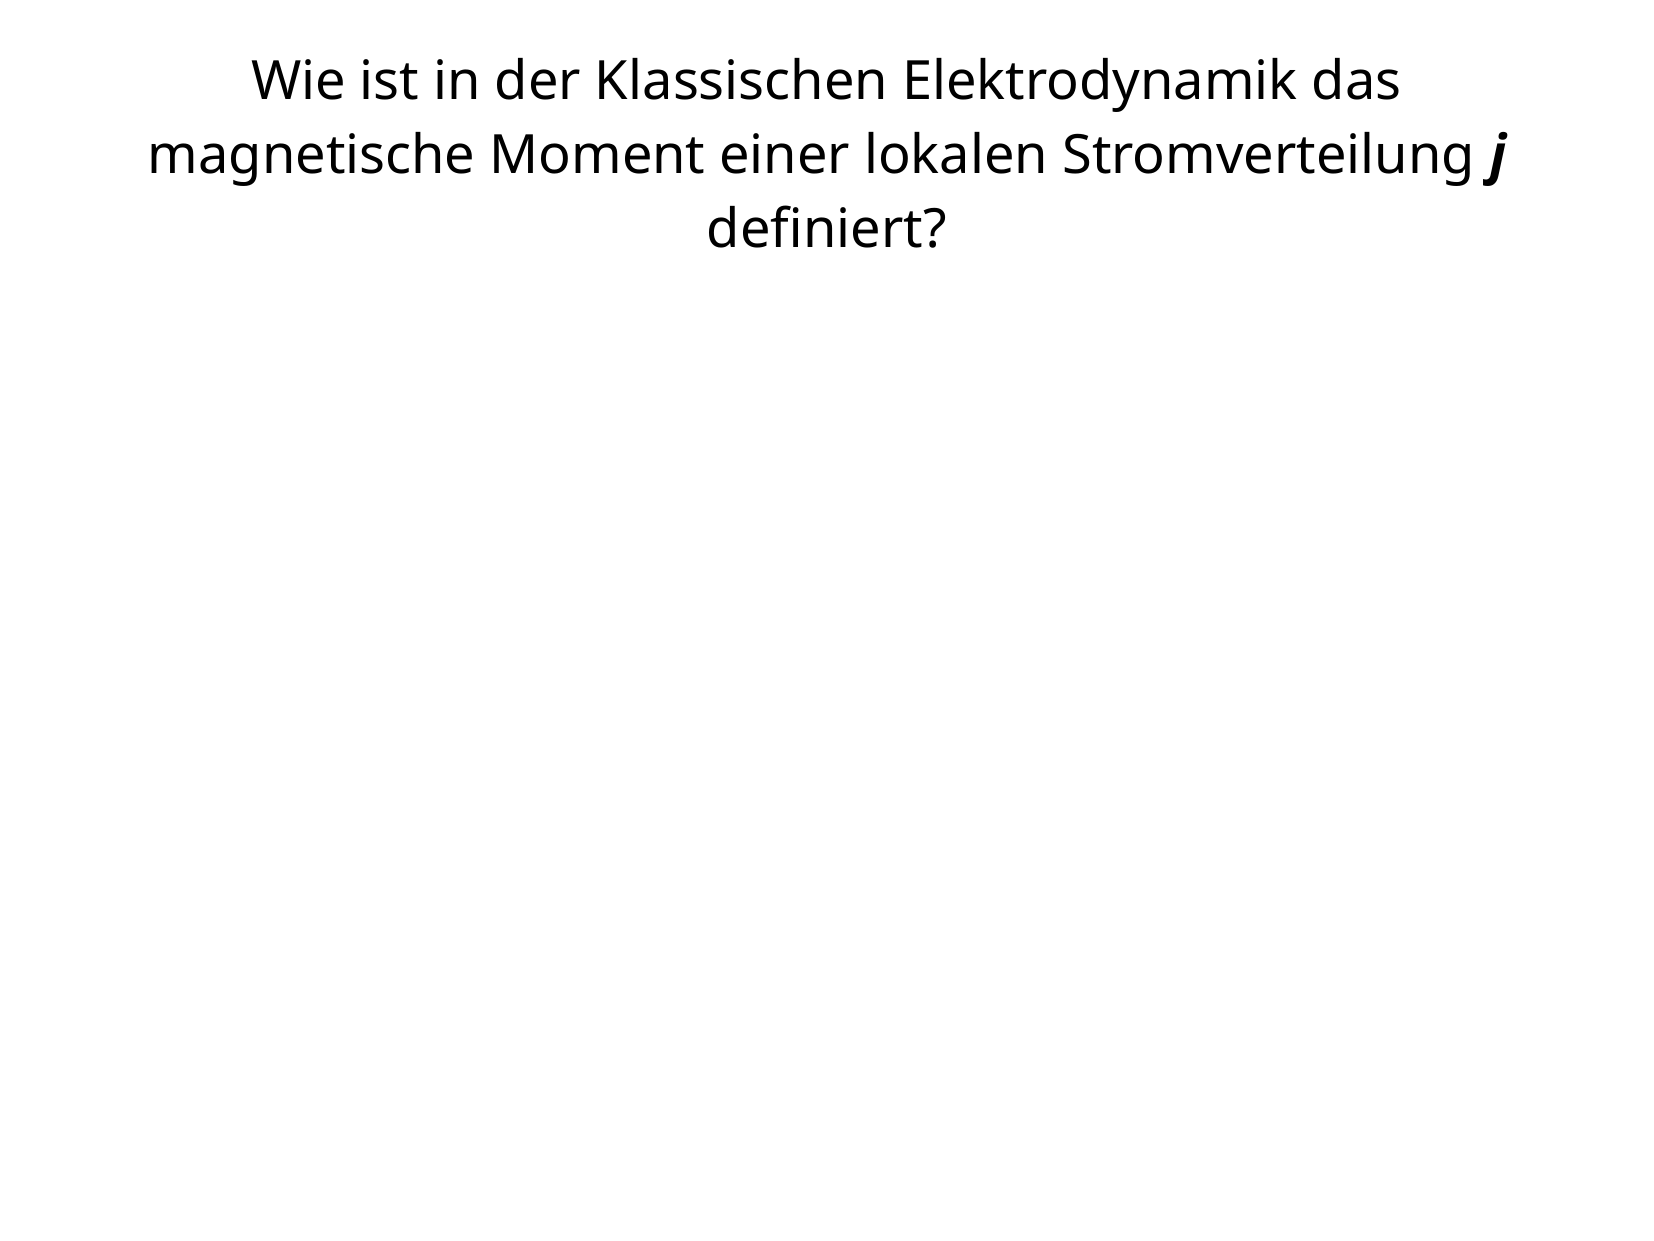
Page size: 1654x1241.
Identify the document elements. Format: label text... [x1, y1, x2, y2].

title Wie ist in der Klassischen Elektrodynamik das magnetische Moment einer lokalen Stromverteilung j definiert? [82, 49, 1571, 257]
